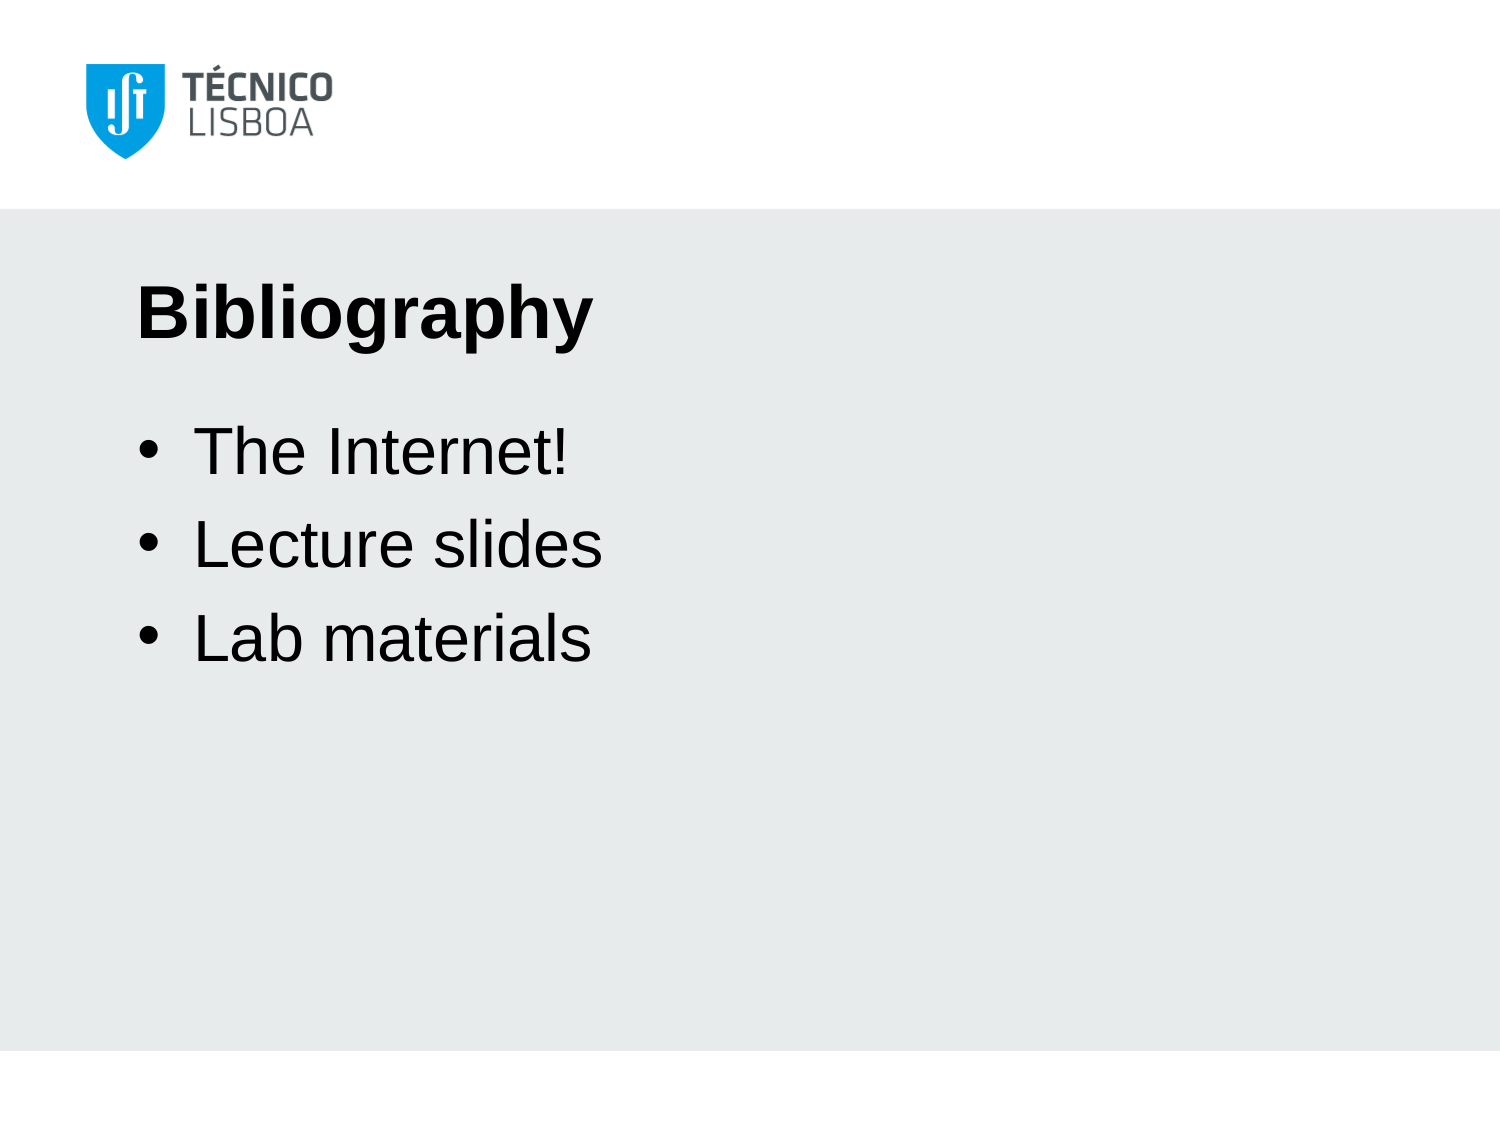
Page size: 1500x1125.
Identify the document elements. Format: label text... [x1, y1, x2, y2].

title Bibliography [121, 237, 1378, 381]
list The Internet! Lecture slides Lab materials [121, 400, 1378, 1005]
picture [0, 0, 1500, 1125]
